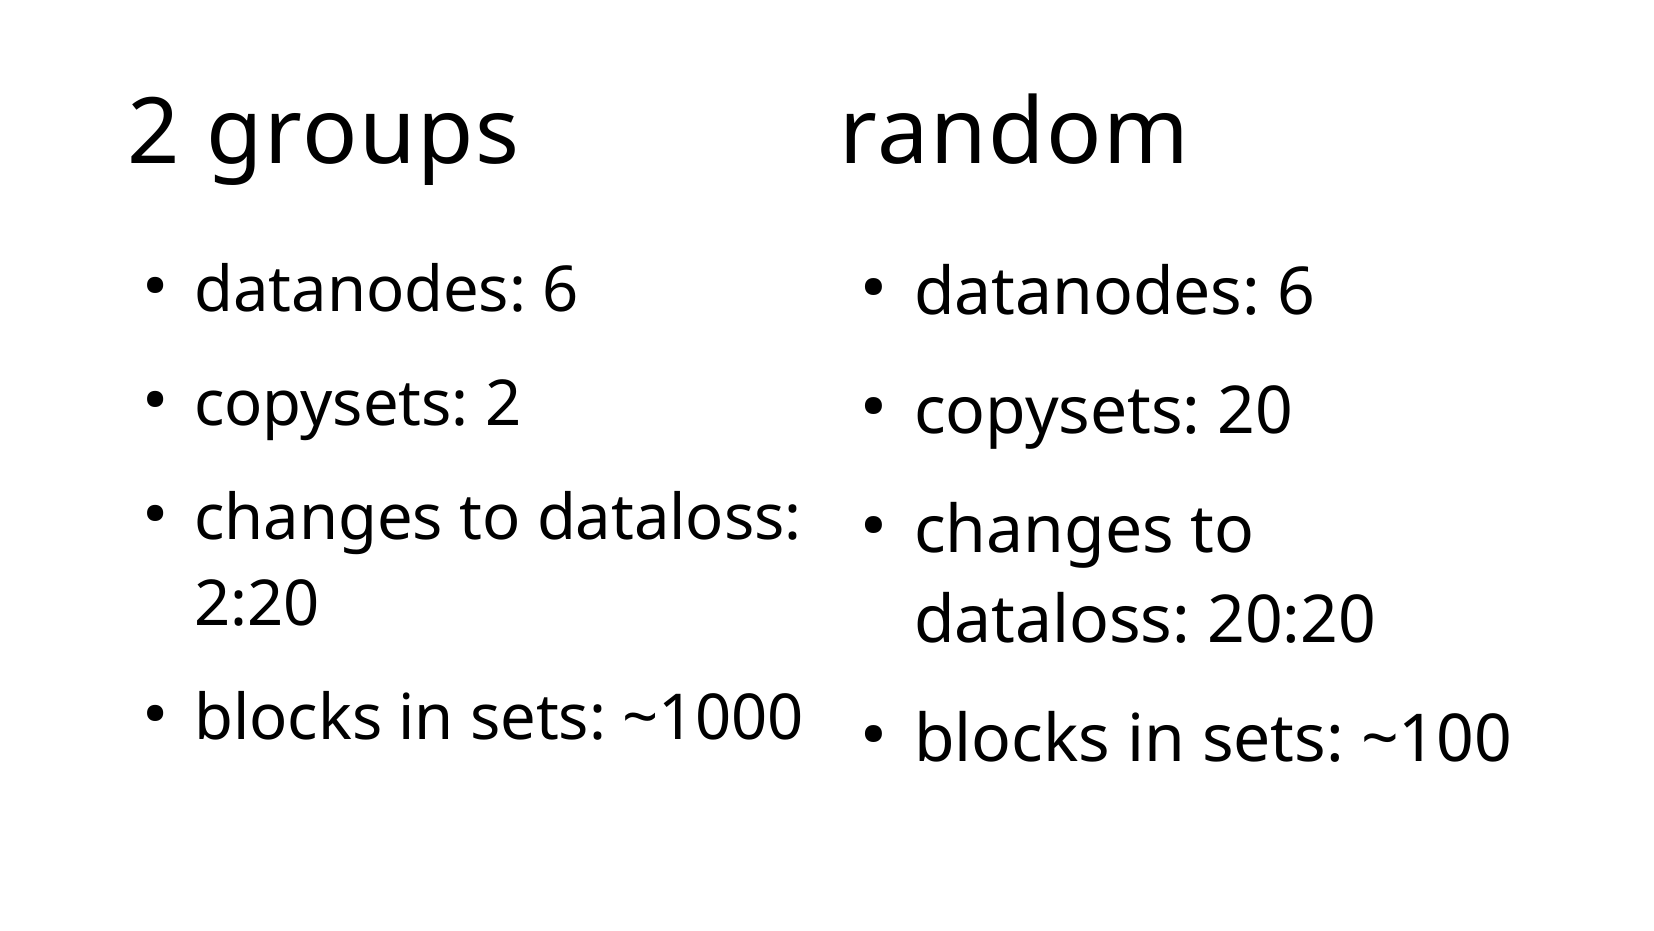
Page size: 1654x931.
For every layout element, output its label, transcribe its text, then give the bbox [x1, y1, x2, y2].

list datanodes: 6 copysets: 20 changes to dataloss: 20:20 blocks in sets: ~100 [844, 244, 1527, 784]
title random [839, 69, 1527, 187]
title 2 groups [127, 69, 815, 187]
list datanodes: 6 copysets: 2 changes to dataloss: 2:20 blocks in sets: ~1000 [127, 244, 811, 784]
